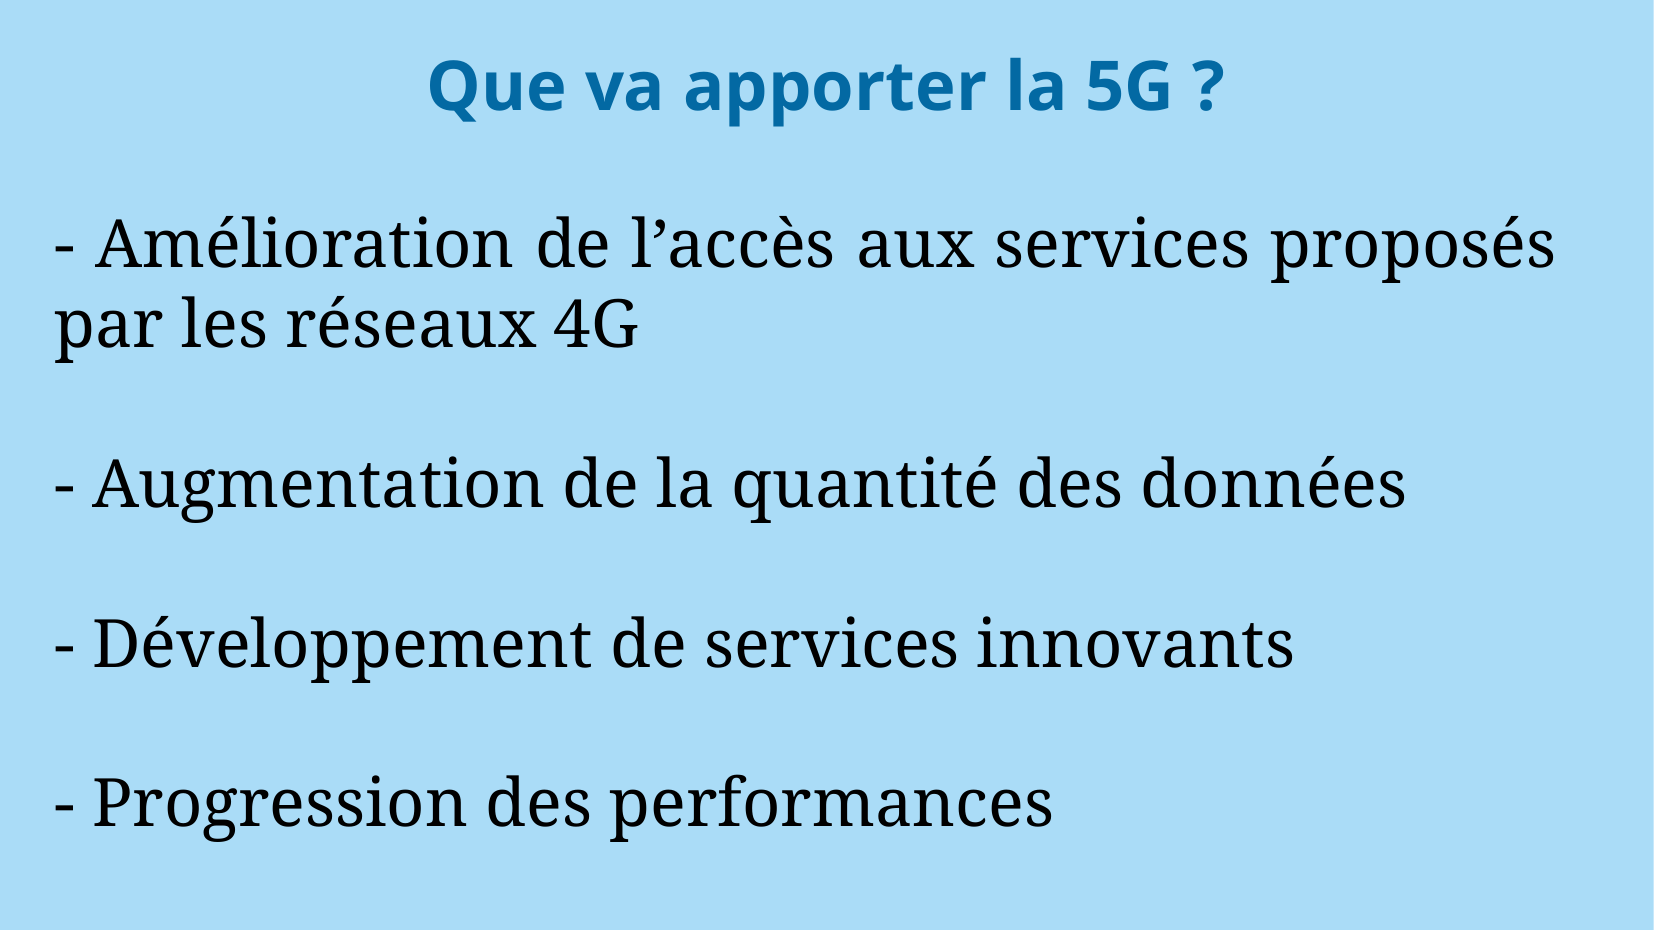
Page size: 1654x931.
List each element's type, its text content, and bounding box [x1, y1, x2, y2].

subtitle - Amélioration de l’accès aux services proposés par les réseaux 4G - Augmentation de la quantité des données - Développement de services innovants - Progression des performances [54, 200, 1598, 799]
title Que va apporter la 5G ? [54, 31, 1598, 134]
